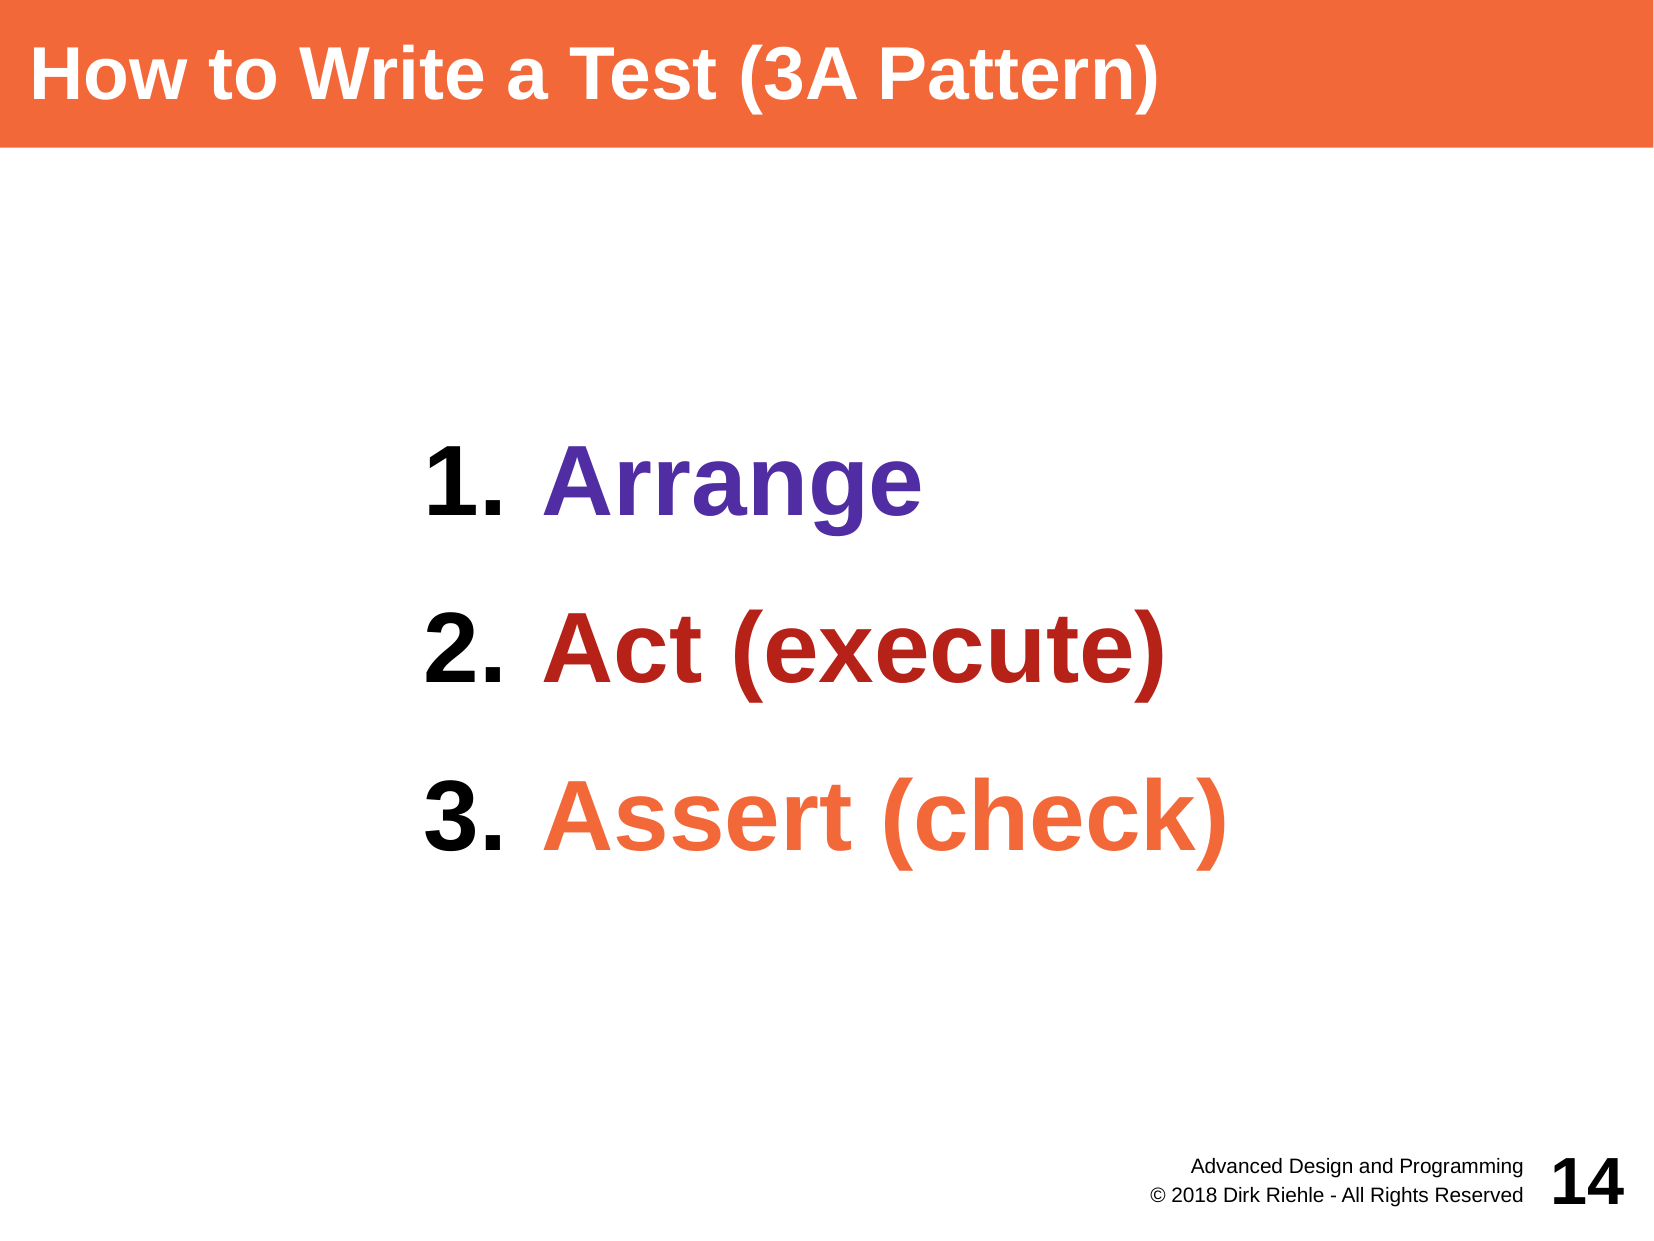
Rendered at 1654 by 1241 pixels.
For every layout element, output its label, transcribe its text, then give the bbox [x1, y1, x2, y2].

title How to Write a Test (3A Pattern) [0, 0, 1654, 148]
subtitle Arrange Act (execute) Assert (check) [29, 177, 1625, 1063]
